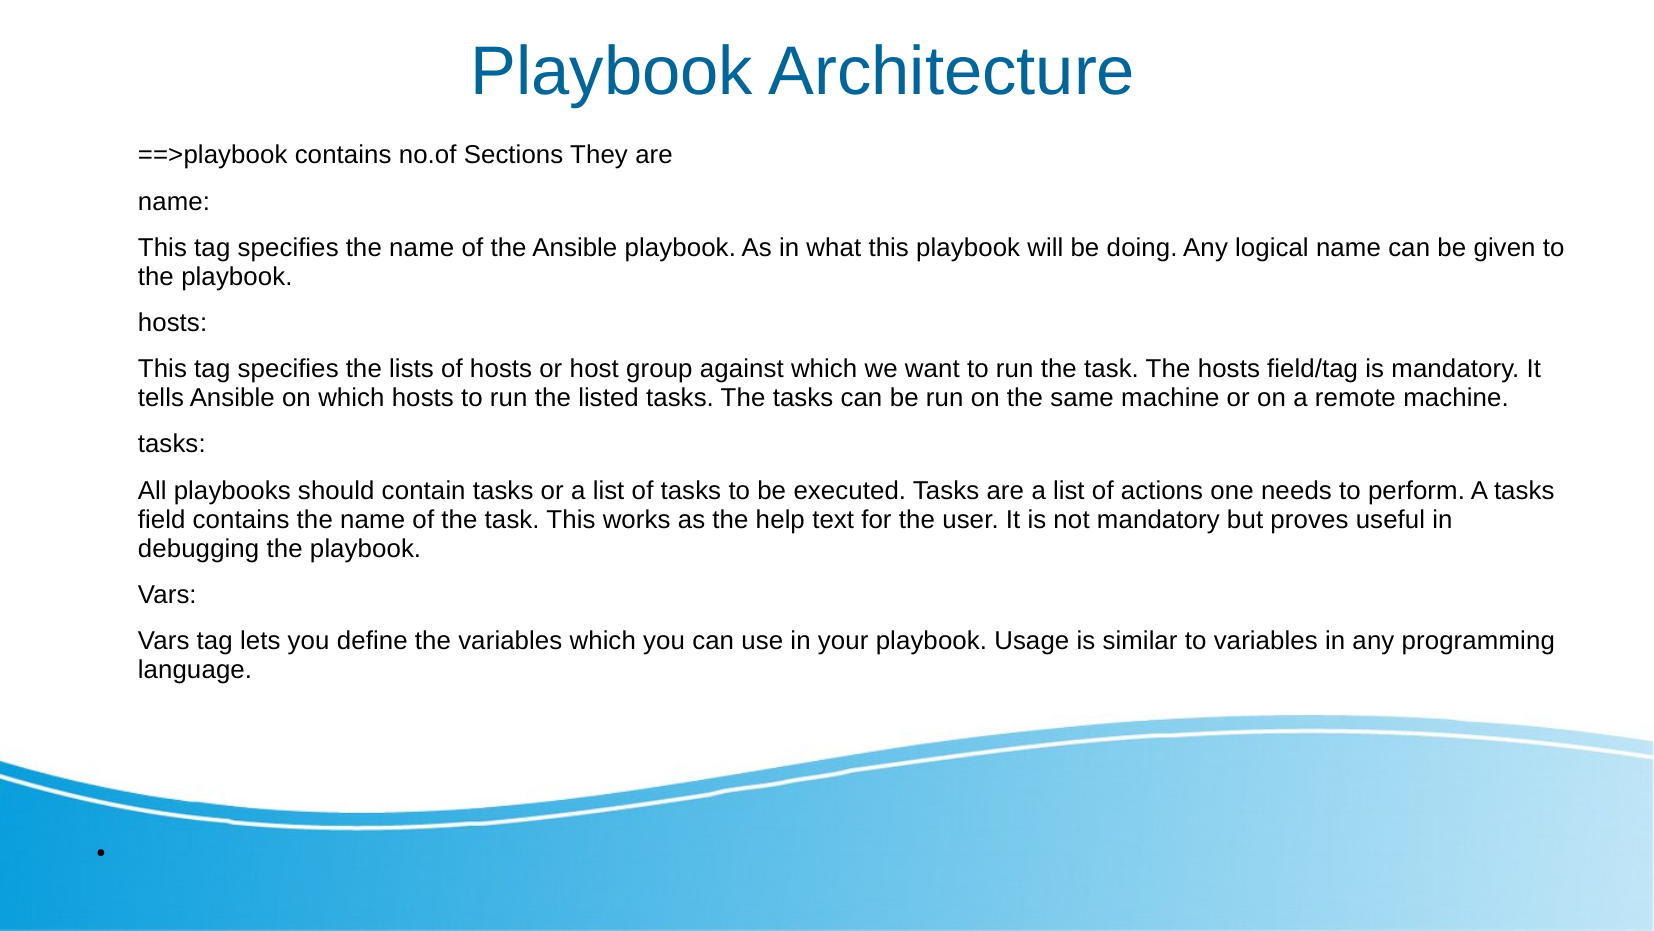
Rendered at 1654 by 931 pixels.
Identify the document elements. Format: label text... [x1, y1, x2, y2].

title Playbook Architecture [59, 23, 1548, 119]
list ==>playbook contains no.of Sections They are name: This tag specifies the name of the Ansible playbook. As in what this playbook will be doing. Any logical name can be given to the playbook. hosts: This tag specifies the lists of hosts or host group against which we want to run the task. The hosts field/tag is mandatory. It tells Ansible on which hosts to run the listed tasks. The tasks can be run on the same machine or on a remote machine. tasks: All playbooks should contain tasks or a list of tasks to be executed. Tasks are a list of actions one needs to perform. A tasks field contains the name of the task. This works as the help text for the user. It is not mandatory but proves useful in debugging the playbook. Vars: Vars tag lets you define the variables which you can use in your playbook. Usage is similar to variables in any programming language. [82, 140, 1571, 697]
picture [0, 714, 1654, 931]
